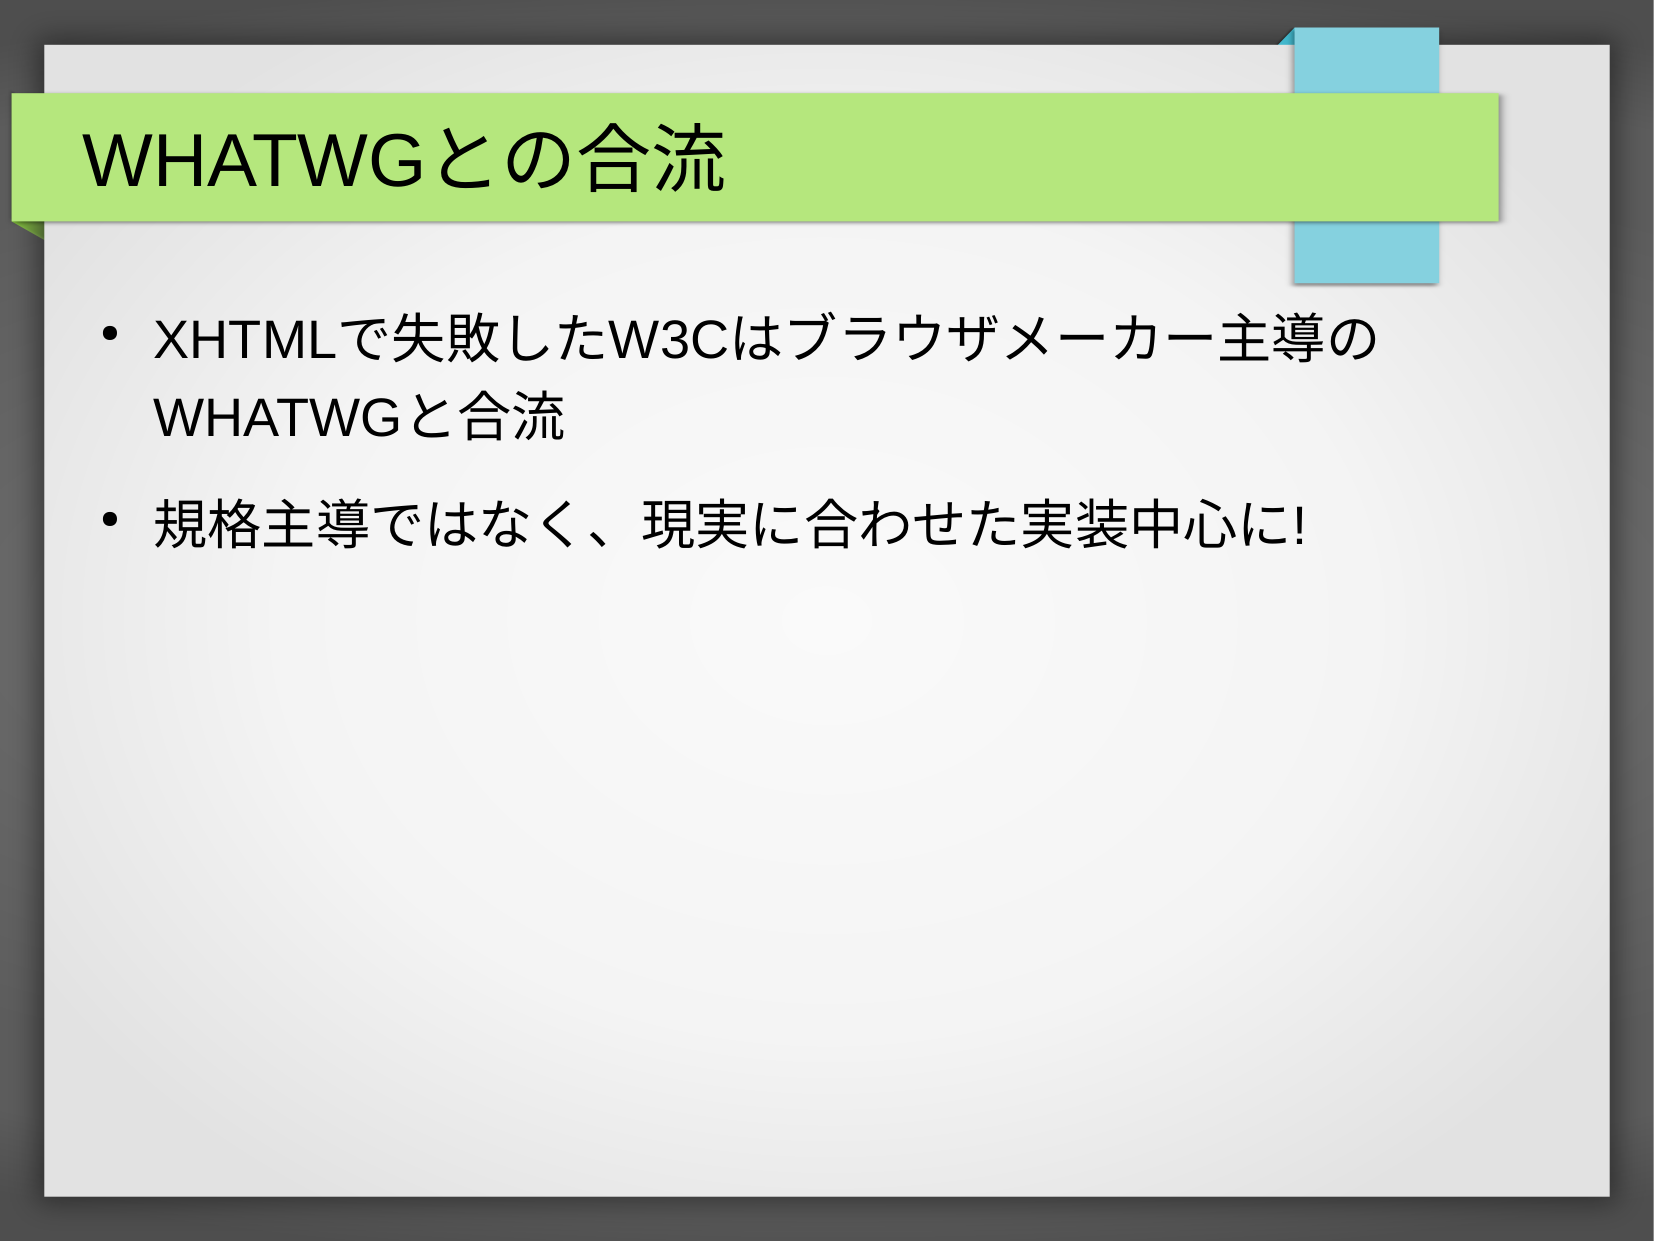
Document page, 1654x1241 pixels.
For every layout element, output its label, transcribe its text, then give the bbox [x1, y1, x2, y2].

list XHTMLで失敗したW3Cはブラウザメーカー主導のWHATWGと合流 規格主導ではなく、現実に合わせた実装中心に! [82, 295, 1571, 1015]
picture [0, 0, 1654, 1241]
title WHATWGとの合流 [82, 94, 1264, 213]
